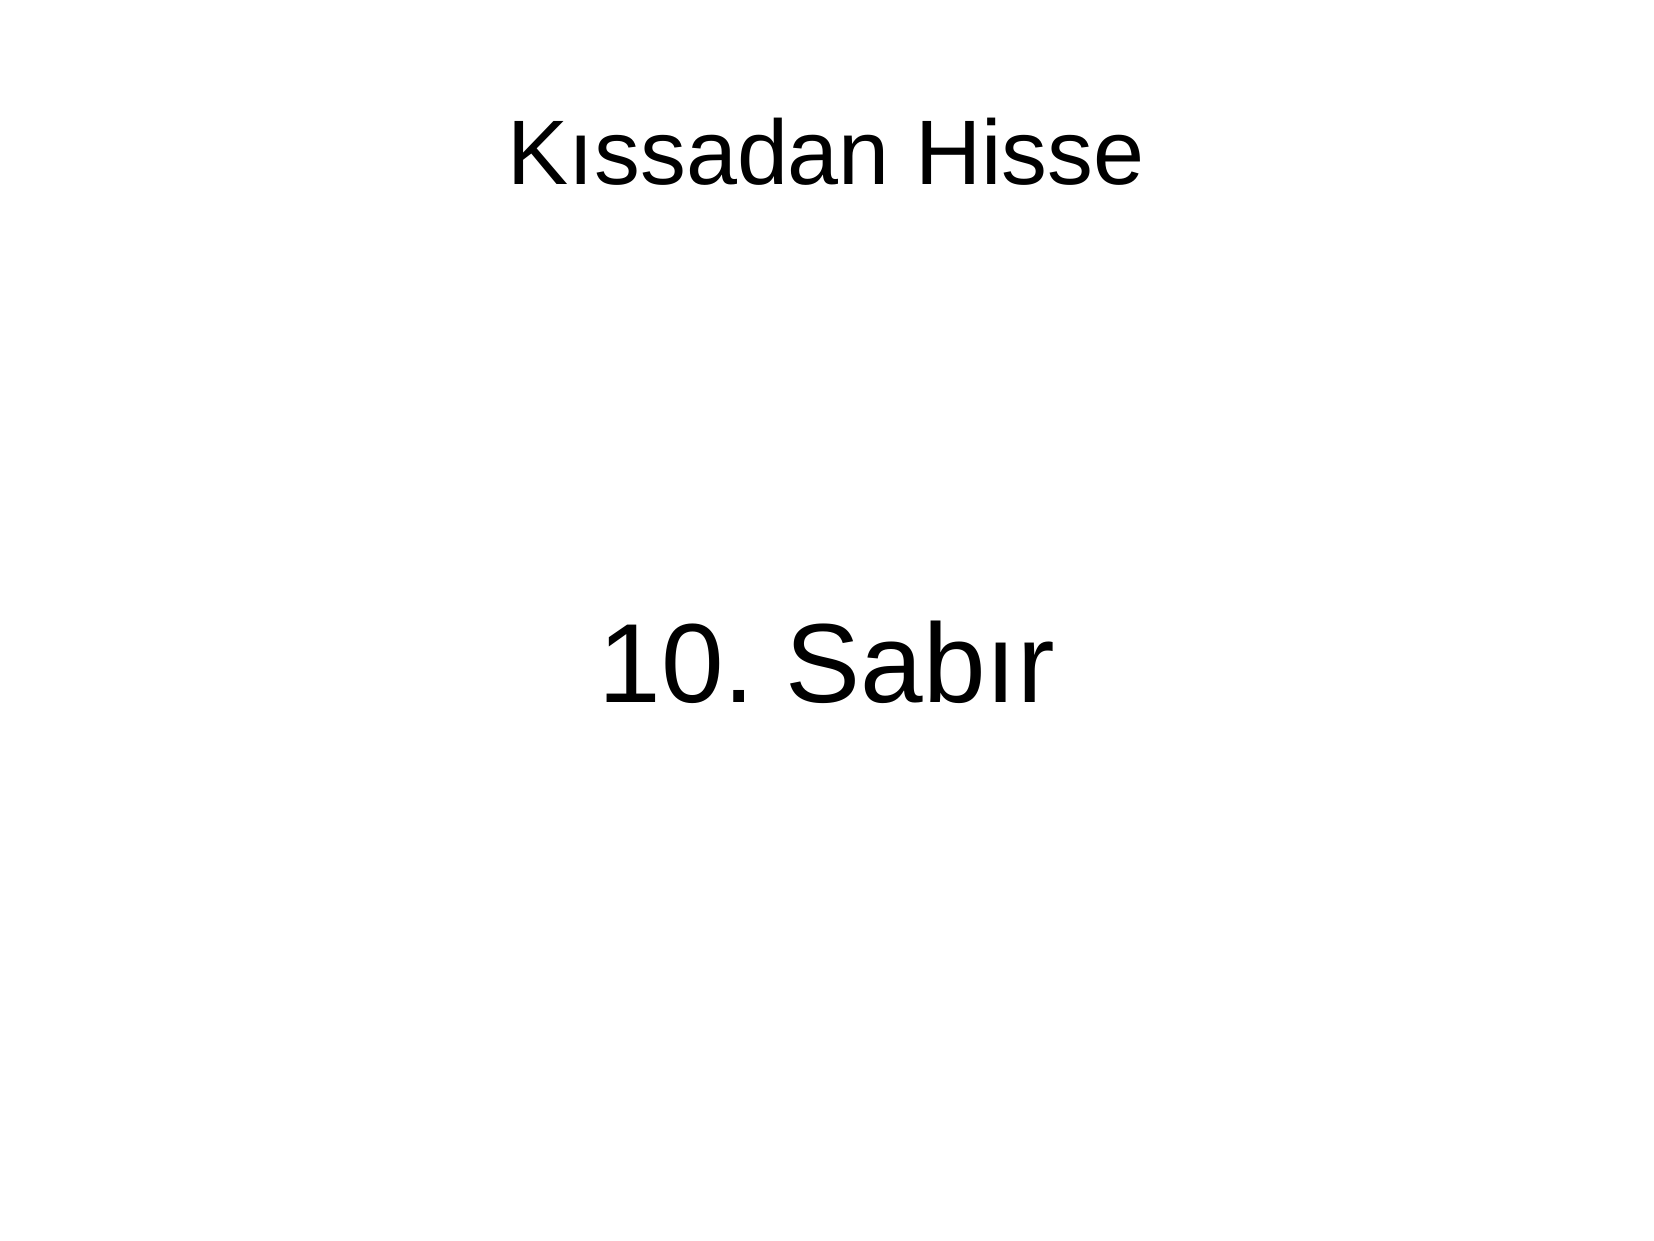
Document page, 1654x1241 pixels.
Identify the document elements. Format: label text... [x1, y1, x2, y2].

list 10. Sabır [82, 290, 1571, 1109]
title Kıssadan Hisse [82, 49, 1571, 257]
